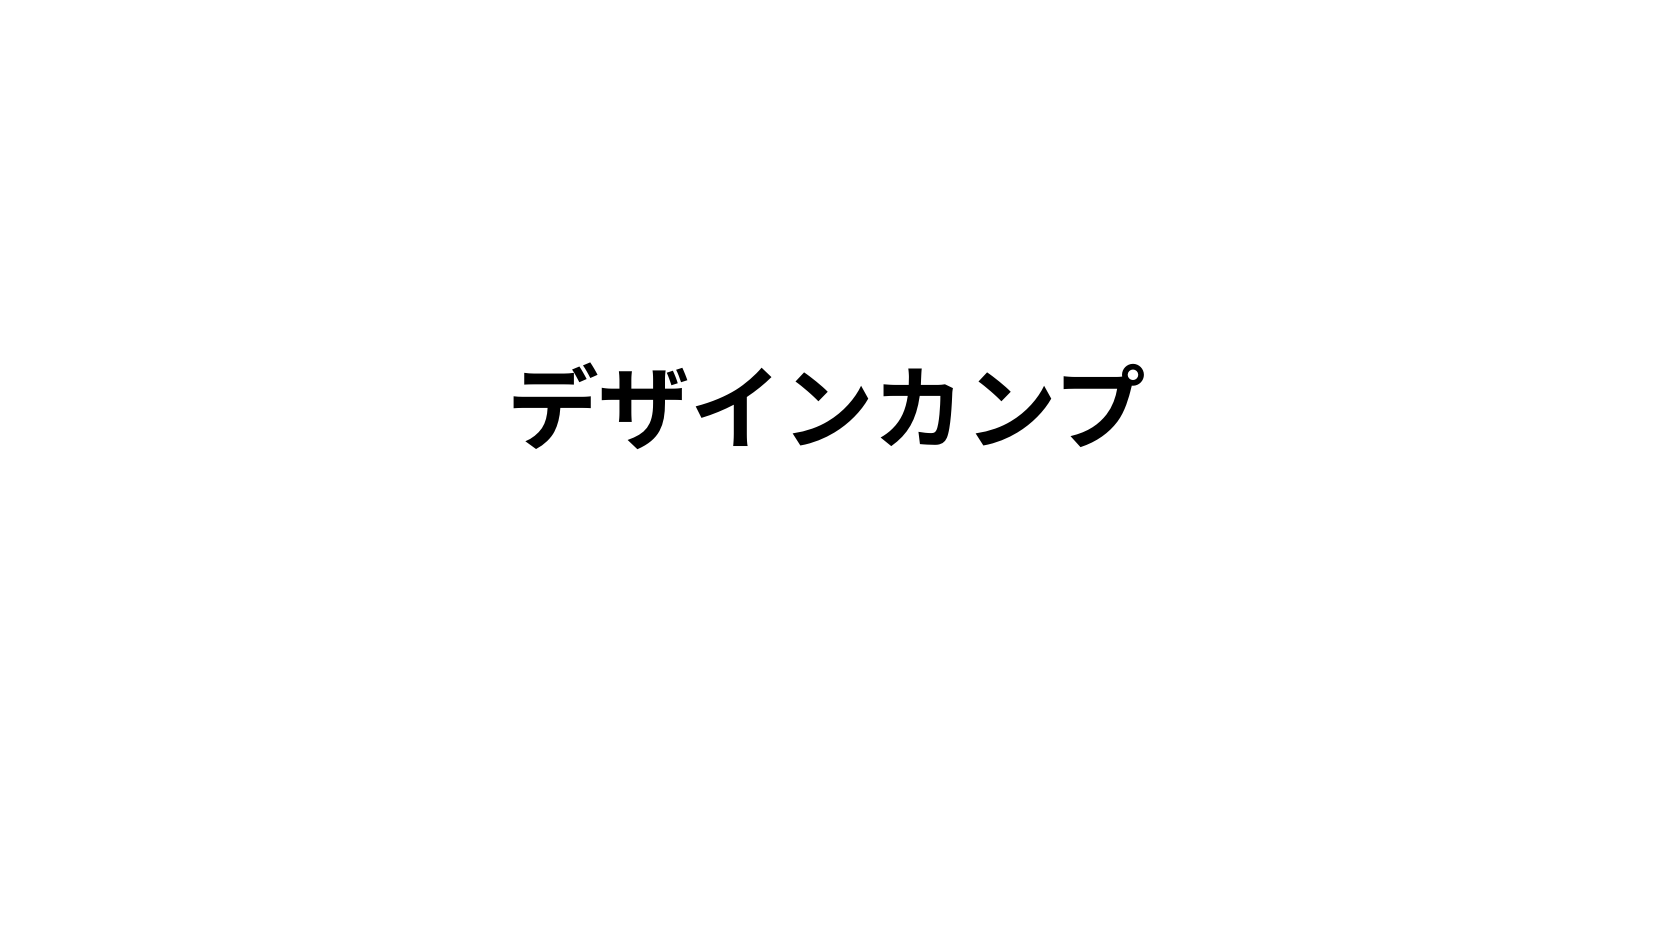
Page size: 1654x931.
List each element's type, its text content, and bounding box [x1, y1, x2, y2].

title デザインカンプ [82, 324, 1571, 481]
